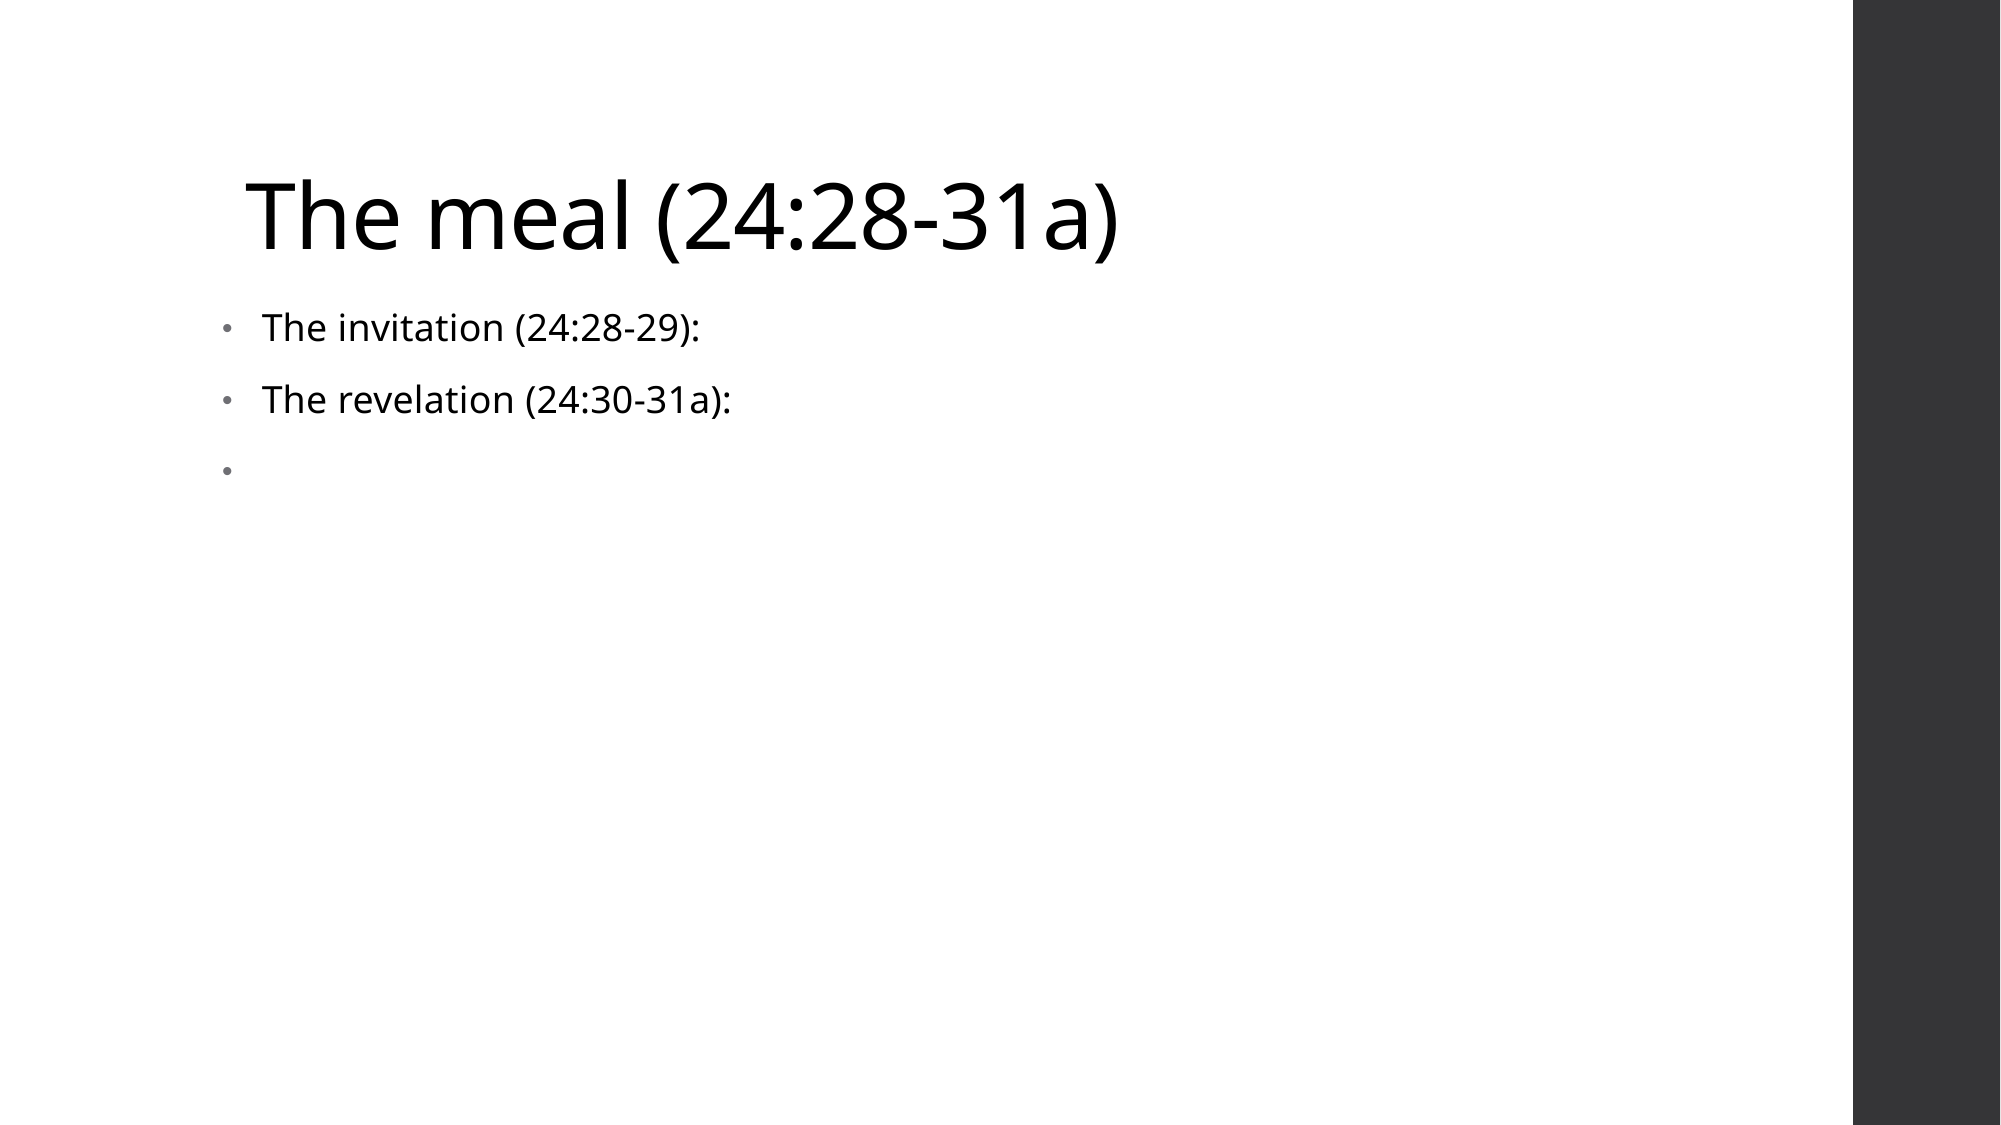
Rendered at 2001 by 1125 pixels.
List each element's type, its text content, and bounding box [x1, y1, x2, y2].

title The meal (24:28-31a) [206, 60, 1797, 278]
list The invitation (24:28-29): The revelation (24:30-31a): [206, 299, 1617, 1014]
